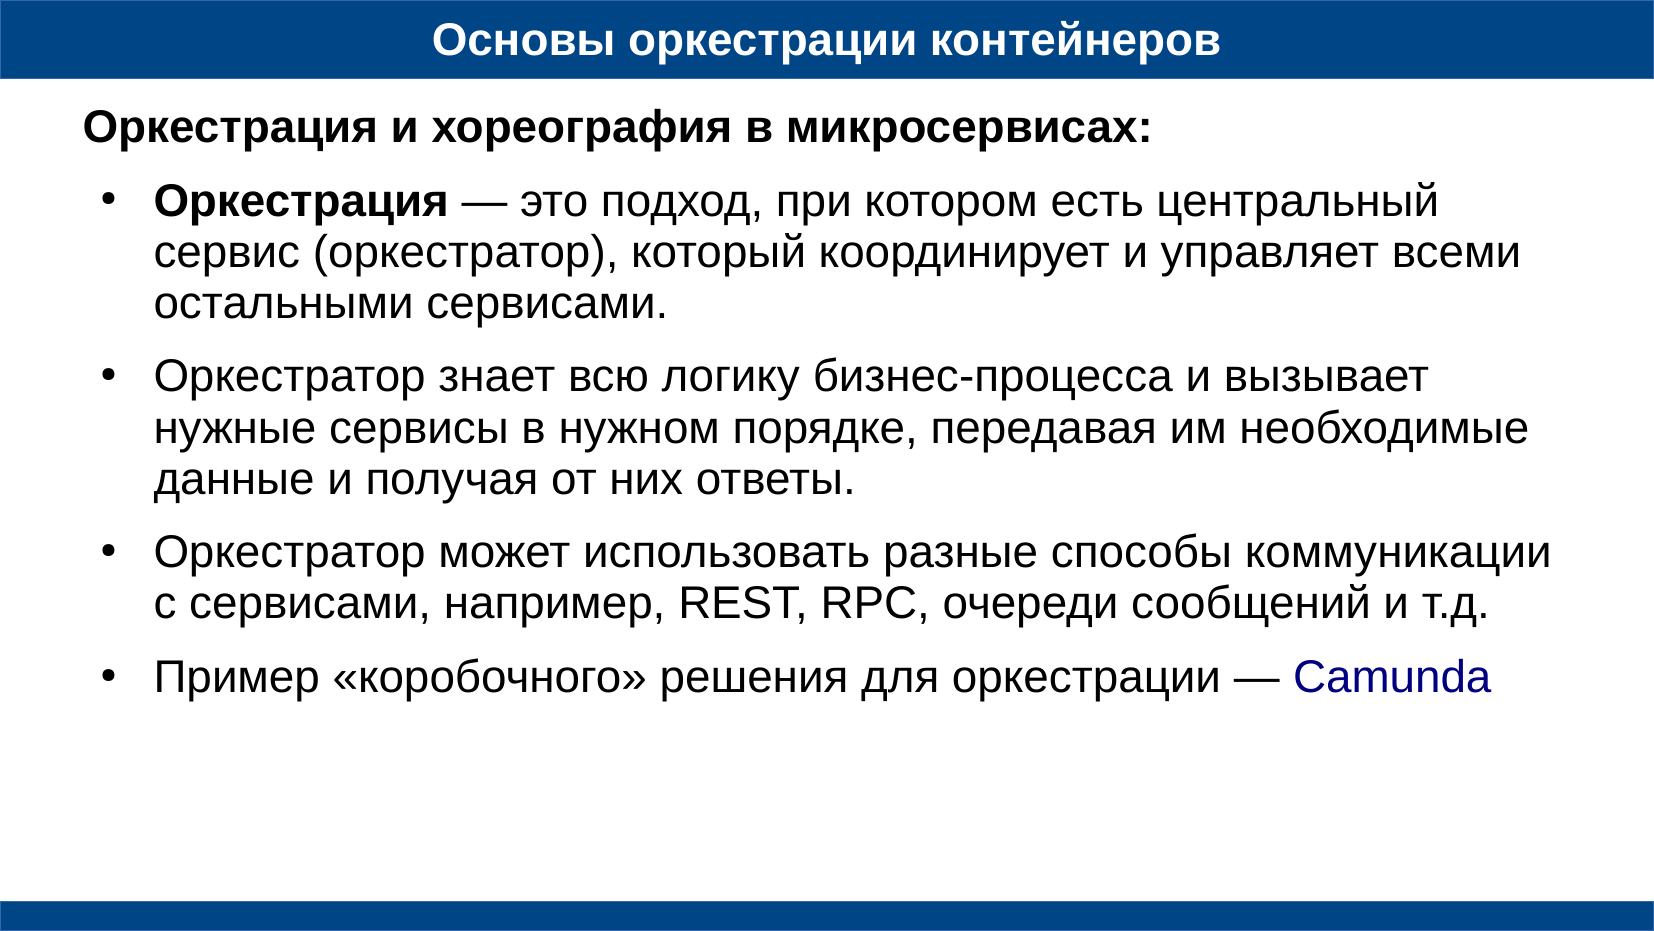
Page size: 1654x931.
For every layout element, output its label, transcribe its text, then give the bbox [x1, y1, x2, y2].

title Основы оркестрации контейнеров [0, 0, 1654, 79]
list Оркестрация и хореография в микросервисах: Оркестрация — это подход, при котором есть центральный сервис (оркестратор), который координирует и управляет всеми остальными сервисами. Оркестратор знает всю логику бизнес-процесса и вызывает нужные сервисы в нужном порядке, передавая им необходимые данные и получая от них ответы. Оркестратор может использовать разные способы коммуникации с сервисами, например, REST, RPC, очереди сообщений и т.д. Пример «коробочного» решения для оркестрации — Camunda [82, 101, 1571, 841]
